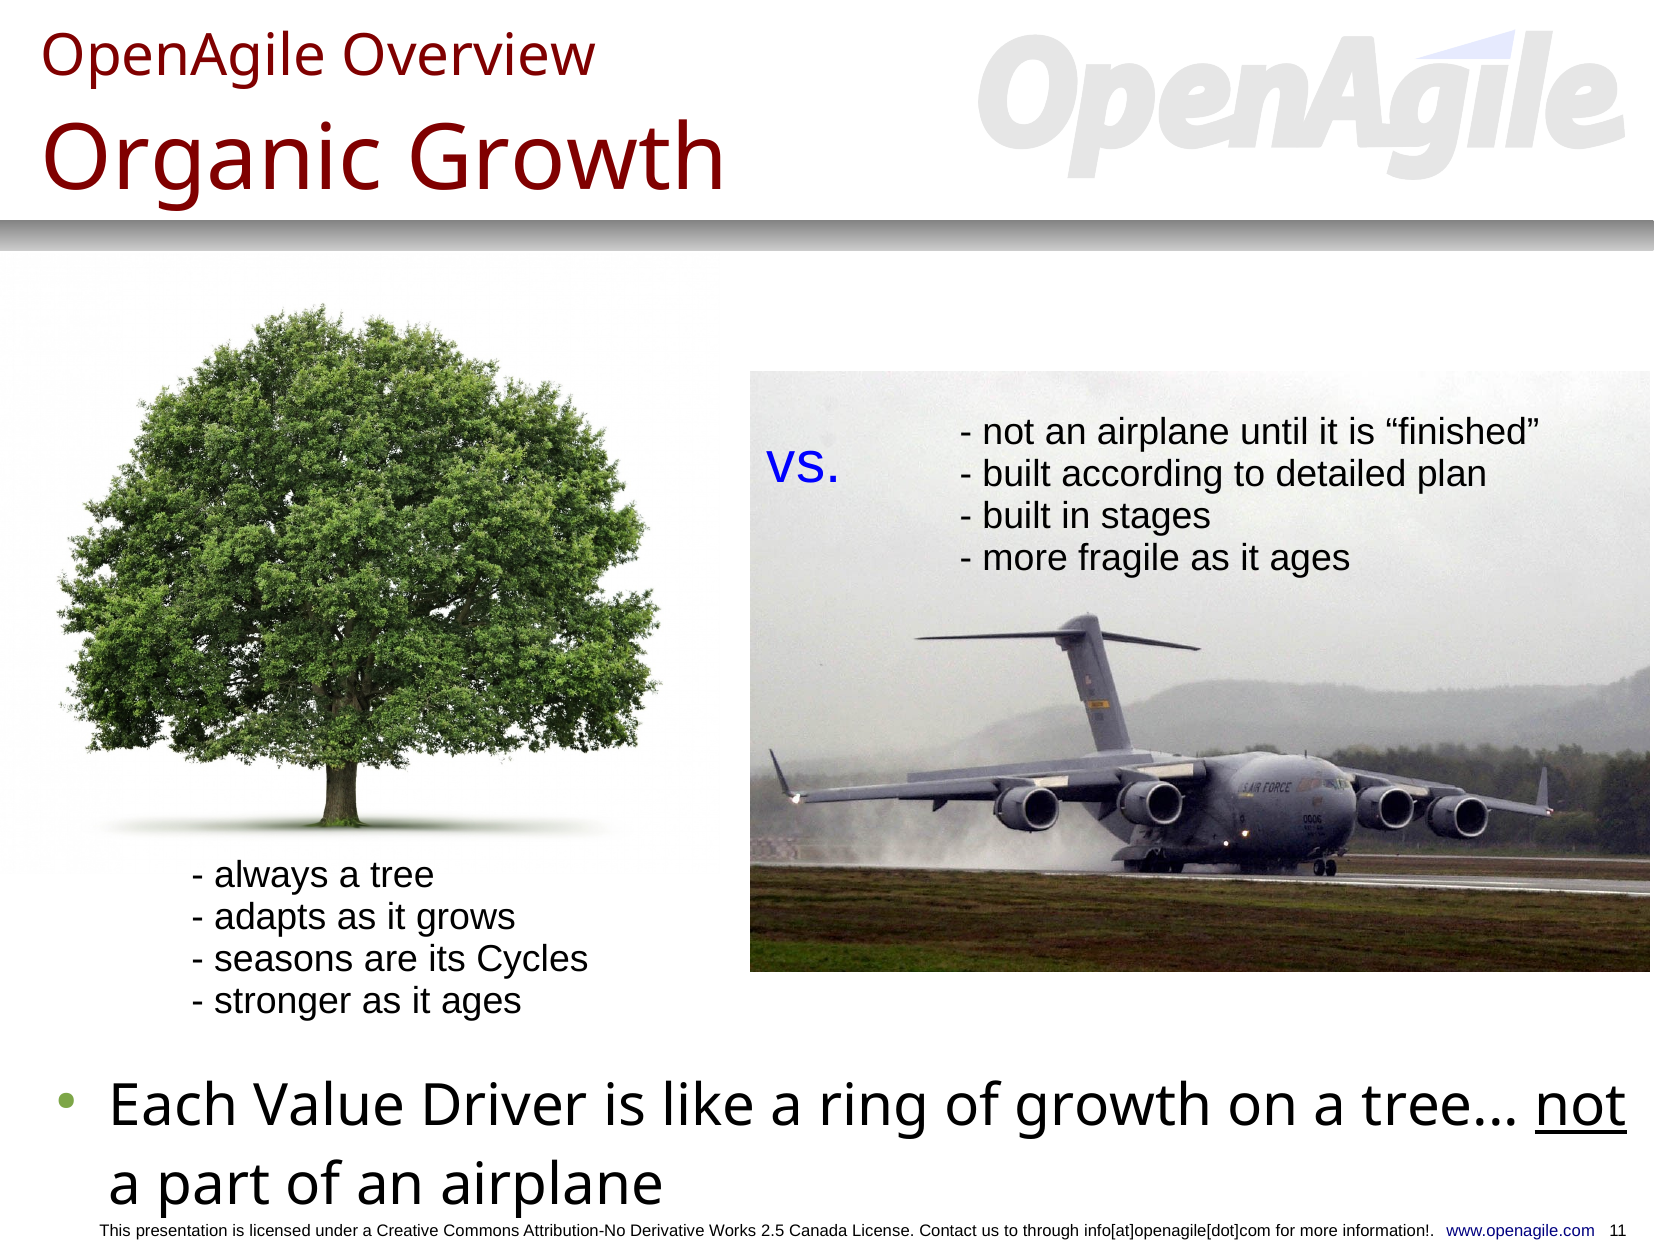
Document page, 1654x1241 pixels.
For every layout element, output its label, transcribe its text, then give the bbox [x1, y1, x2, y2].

list Each Value Driver is like a ring of growth on a tree... not a part of an airplane [38, 1062, 1654, 1202]
text_box vs. [752, 422, 857, 502]
text_box - not an airplane until it is “finished” - built according to detailed plan - built in stages - more fragile as it ages [944, 403, 1557, 586]
text_box - always a tree - adapts as it grows - seasons are its Cycles - stronger as it ages [176, 846, 605, 1029]
picture [750, 371, 1650, 972]
picture [0, 253, 720, 875]
title OpenAgile Overview Organic Growth [40, 8, 1654, 222]
